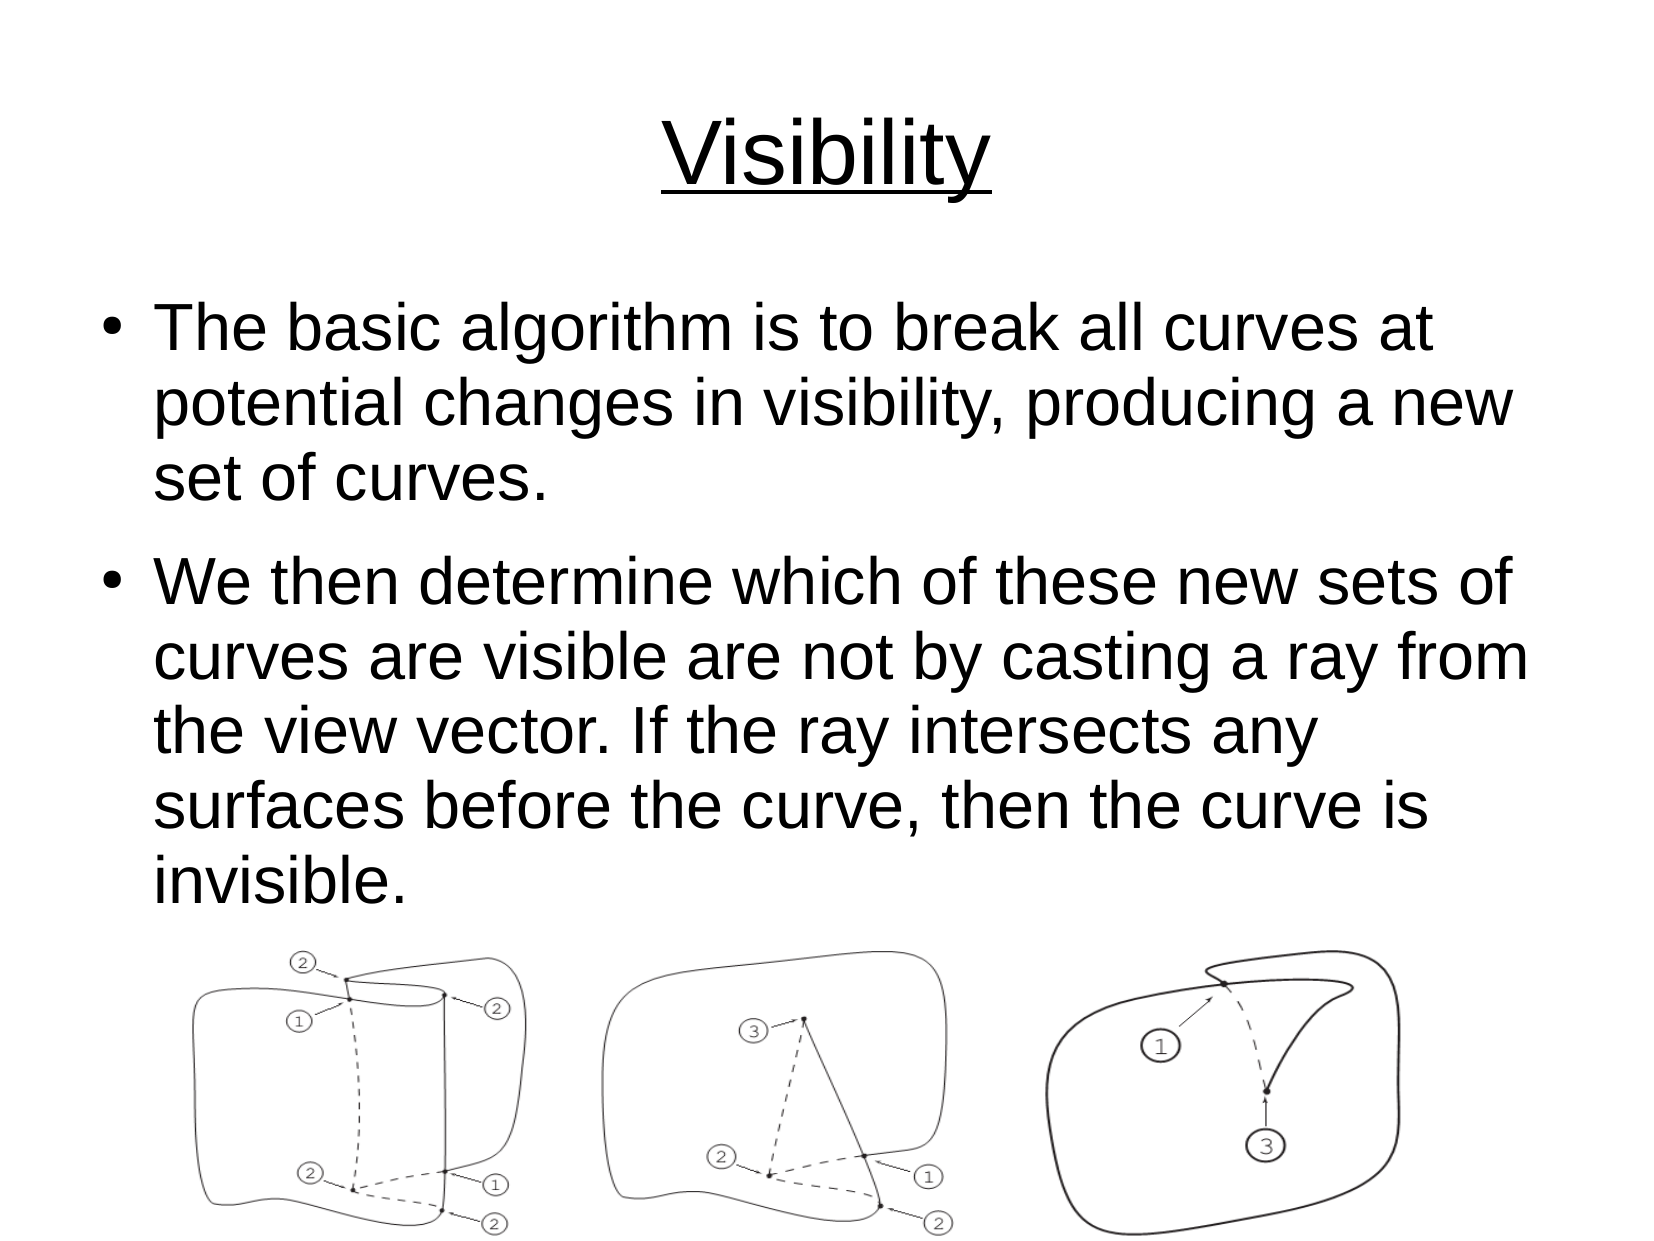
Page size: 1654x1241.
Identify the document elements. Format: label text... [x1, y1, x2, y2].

title Visibility [82, 49, 1571, 257]
list The basic algorithm is to break all curves at potential changes in visibility, producing a new set of curves. We then determine which of these new sets of curves are visible are not by casting a ray from the view vector. If the ray intersects any surfaces before the curve, then the curve is invisible. [82, 290, 1538, 1010]
picture [135, 914, 1458, 1241]
